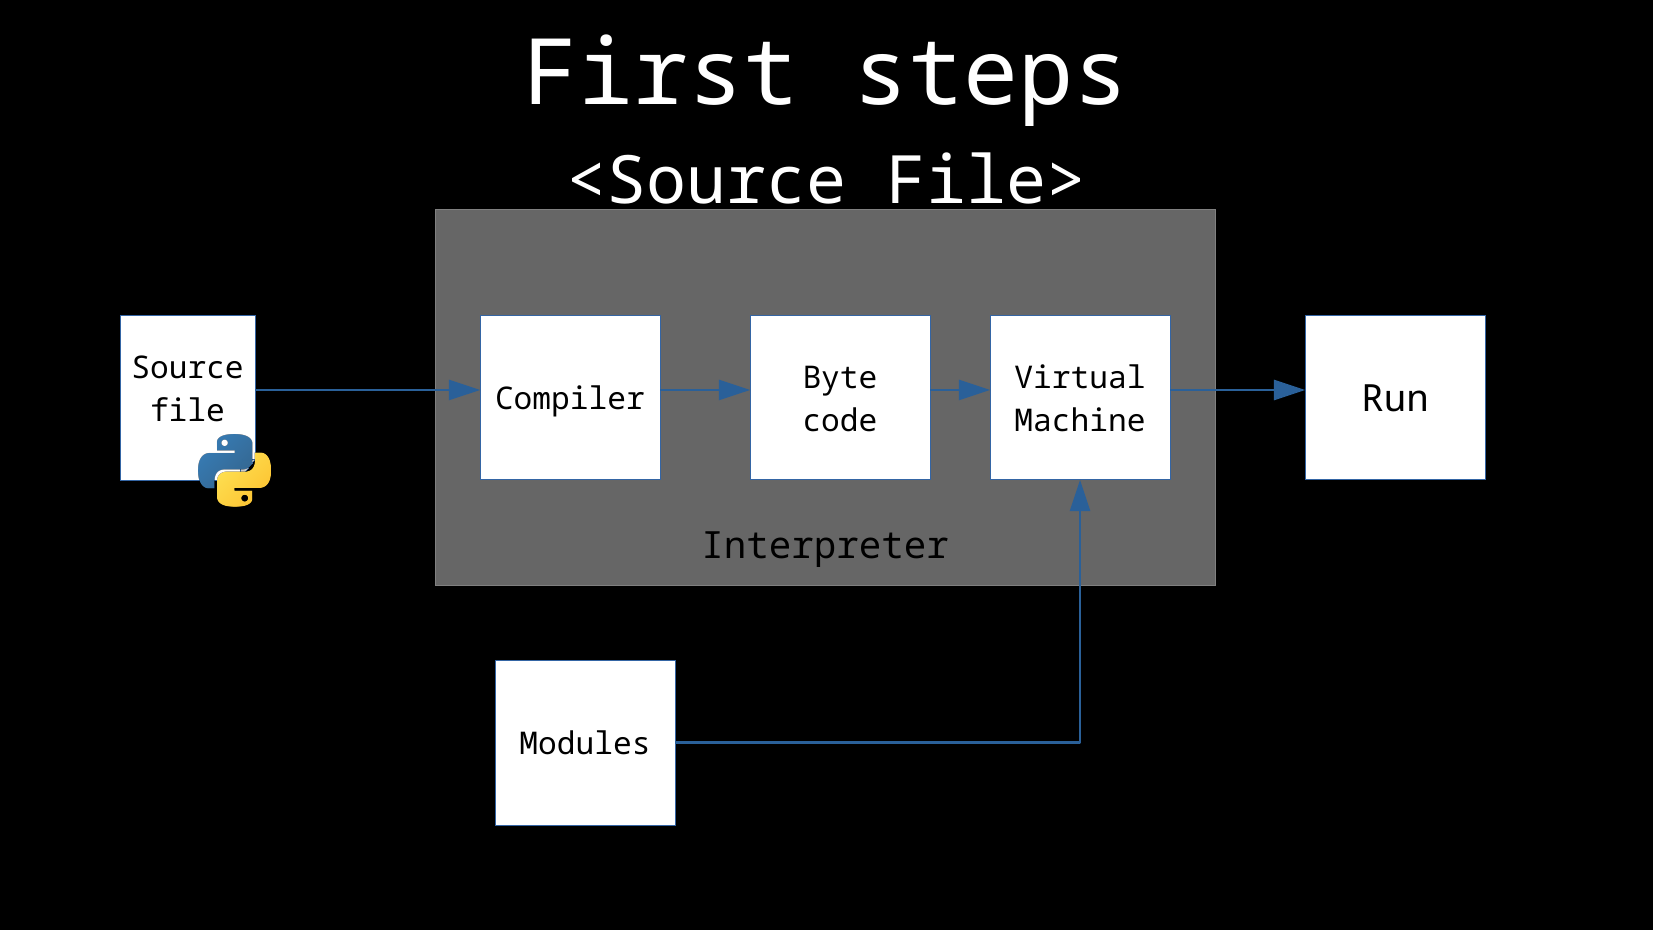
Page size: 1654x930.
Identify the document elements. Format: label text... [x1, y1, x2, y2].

picture [198, 434, 271, 507]
text_box Interpreter [435, 209, 1216, 389]
title First steps <Source File> [82, 35, 1571, 194]
text_box Virtual Machine [990, 315, 1171, 480]
text_box Run [1305, 315, 1486, 480]
text_box Interpreter [1081, 391, 1216, 586]
text_box Compiler [480, 315, 661, 480]
text_box Byte code [750, 315, 931, 480]
text_box Source file [120, 315, 256, 481]
text_box Modules [495, 660, 676, 826]
text_box Interpreter [435, 391, 1079, 586]
